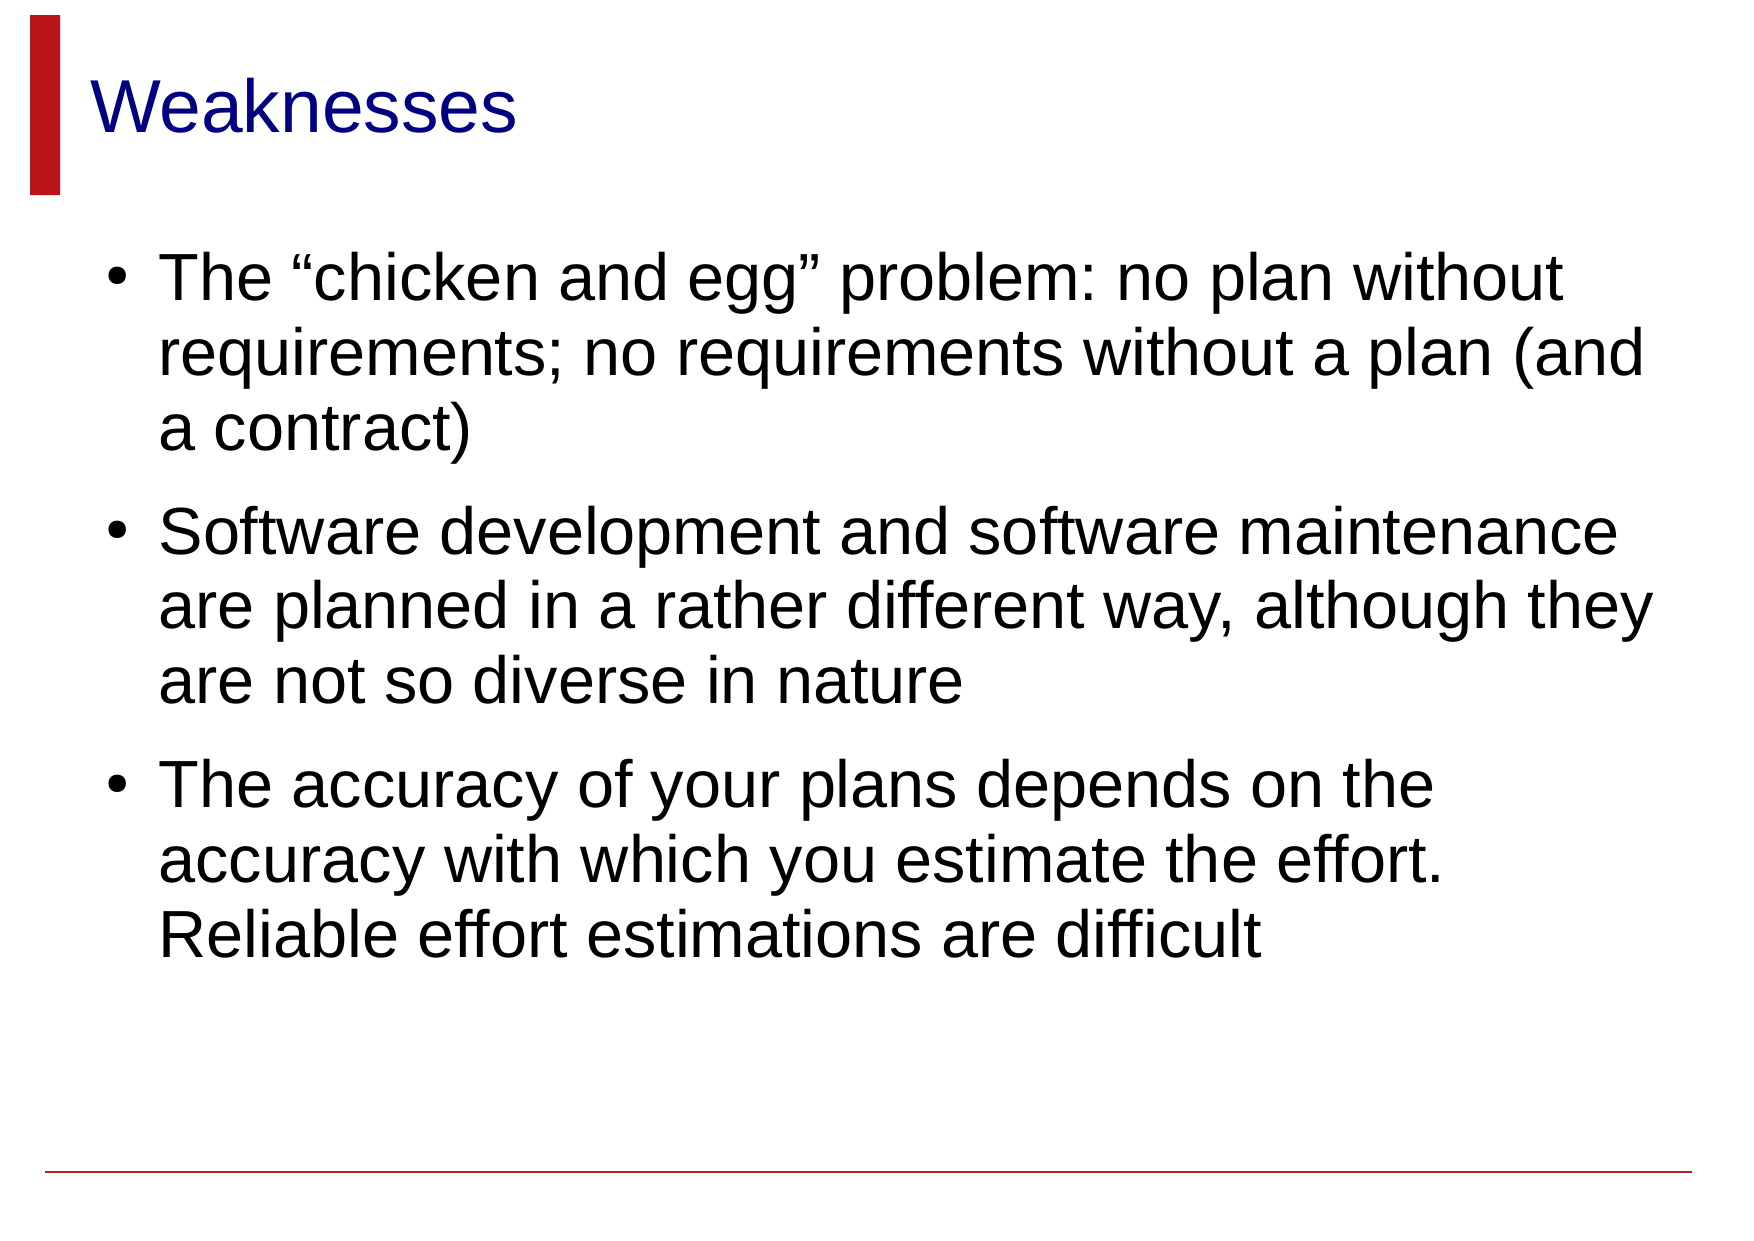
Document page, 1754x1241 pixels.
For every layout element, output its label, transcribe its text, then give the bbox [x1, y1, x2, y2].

title Weaknesses [90, 17, 1696, 196]
list The “chicken and egg” problem: no plan without requirements; no requirements without a plan (and a contract) Software development and software maintenance are planned in a rather different way, although they are not so diverse in nature The accuracy of your plans depends on the accuracy with which you estimate the effort. Reliable effort estimations are difficult [87, 240, 1696, 1130]
